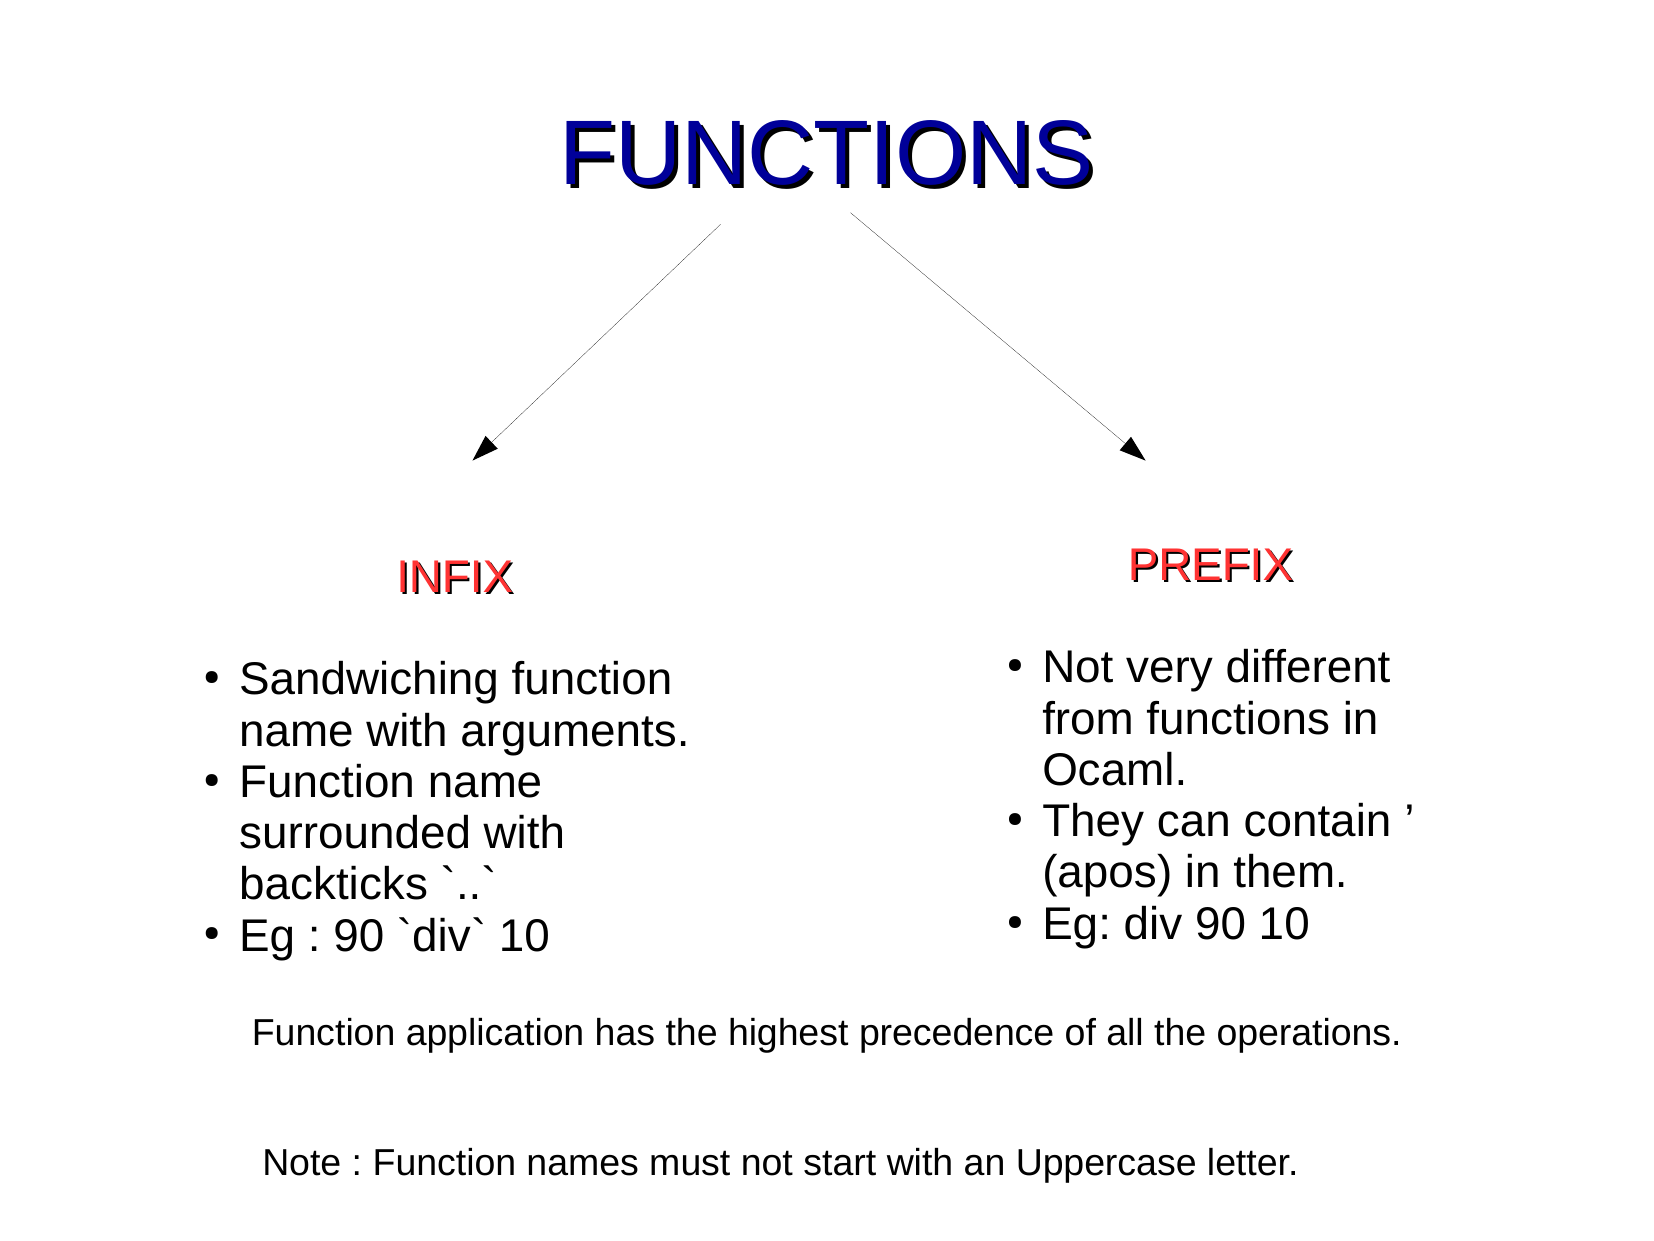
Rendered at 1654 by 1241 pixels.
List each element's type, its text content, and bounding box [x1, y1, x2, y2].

title FUNCTIONS [82, 49, 1571, 257]
text_box Function application has the highest precedence of all the operations. [118, 1003, 1536, 1091]
text_box Note : Function names must not start with an Uppercase letter. [153, 1133, 1430, 1191]
text_box INFIX Sandwiching function name with arguments. Function name surrounded with backticks `..` Eg : 90 `div` 10 [188, 543, 721, 1003]
text_box PREFIX Not very different from functions in Ocaml. They can contain ’ (apos) in them. Eg: div 90 10 [992, 531, 1430, 957]
